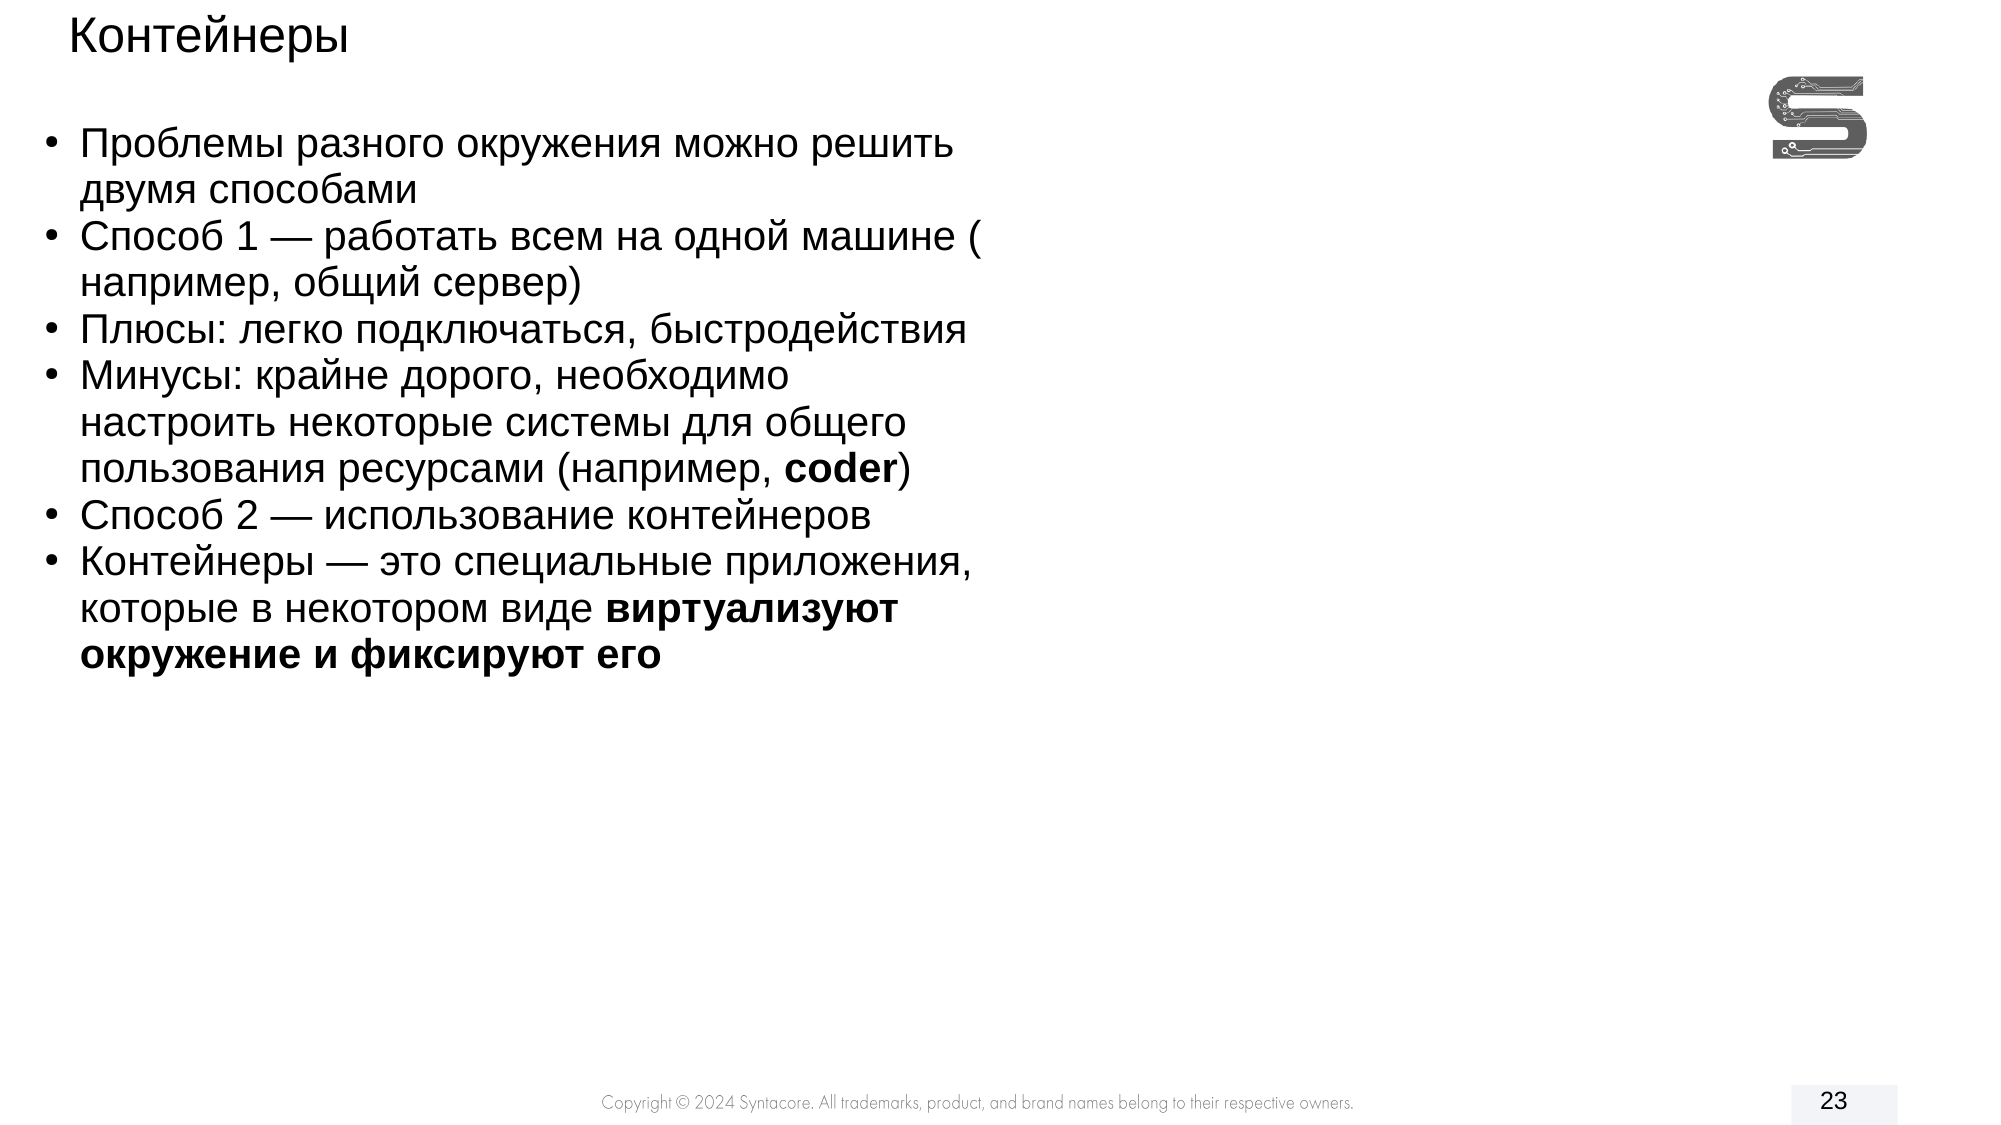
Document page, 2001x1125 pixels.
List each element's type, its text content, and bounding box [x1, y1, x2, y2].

text_box <number> [1805, 1079, 1949, 1123]
picture [601, 1089, 1361, 1114]
text_box Проблемы разного окружения можно решить двумя способами Способ 1 — работать всем на одной машине ( например, общий сервер) Плюсы: легко подключаться, быстродействия Минусы: крайне дорого, необходимо настроить некоторые системы для общего пользования ресурсами (например, coder) Способ 2 — использование контейнеров Контейнеры — это специальные приложения, которые в некотором виде виртуализуют окружение и фиксируют его [29, 112, 999, 685]
picture [1768, 76, 1867, 160]
text_box Контейнеры [0, 0, 768, 71]
